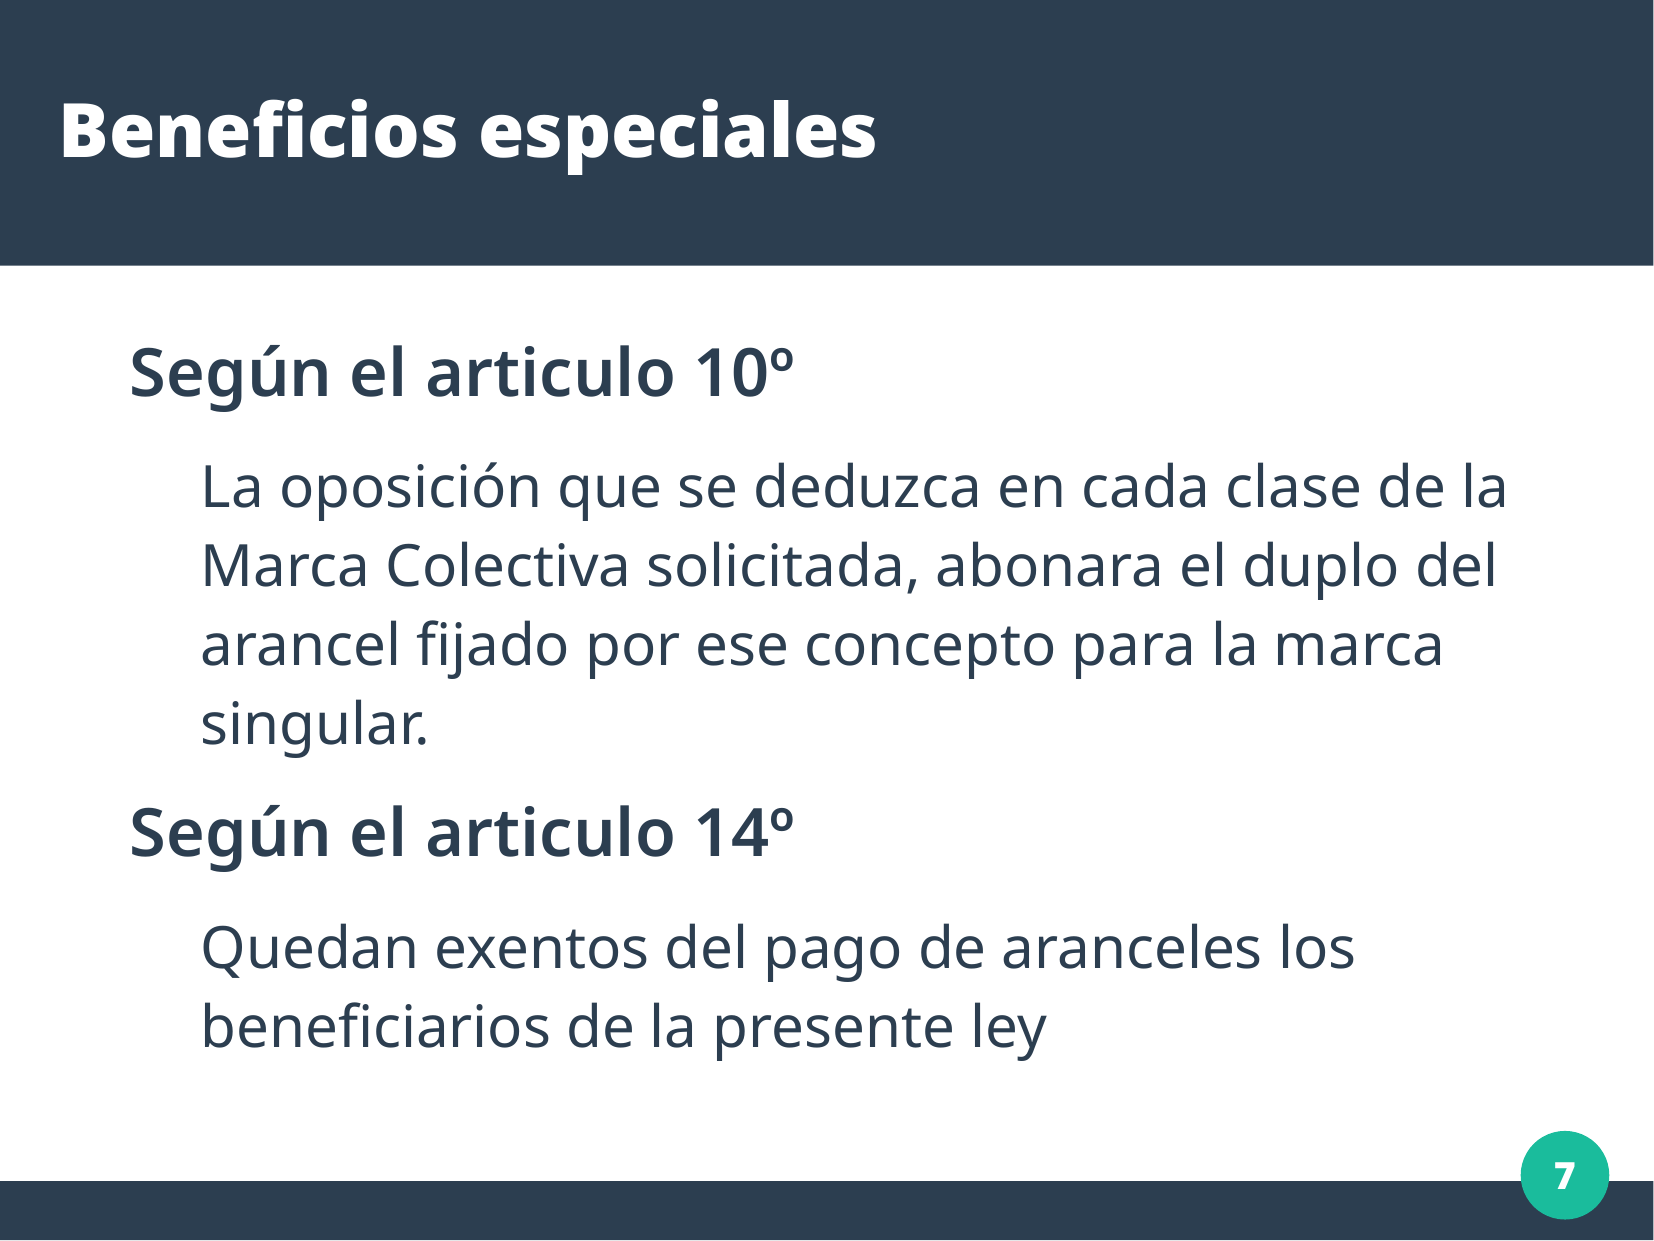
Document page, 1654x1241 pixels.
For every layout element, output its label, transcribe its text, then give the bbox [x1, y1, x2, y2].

list Según el articulo 10º La oposición que se deduzca en cada clase de la Marca Colectiva solicitada, abonara el duplo del arancel fijado por ese concepto para la marca singular. Según el articulo 14º Quedan exentos del pago de aranceles los beneficiarios de la presente ley [59, 324, 1595, 1152]
title Beneficios especiales [59, 49, 1595, 207]
